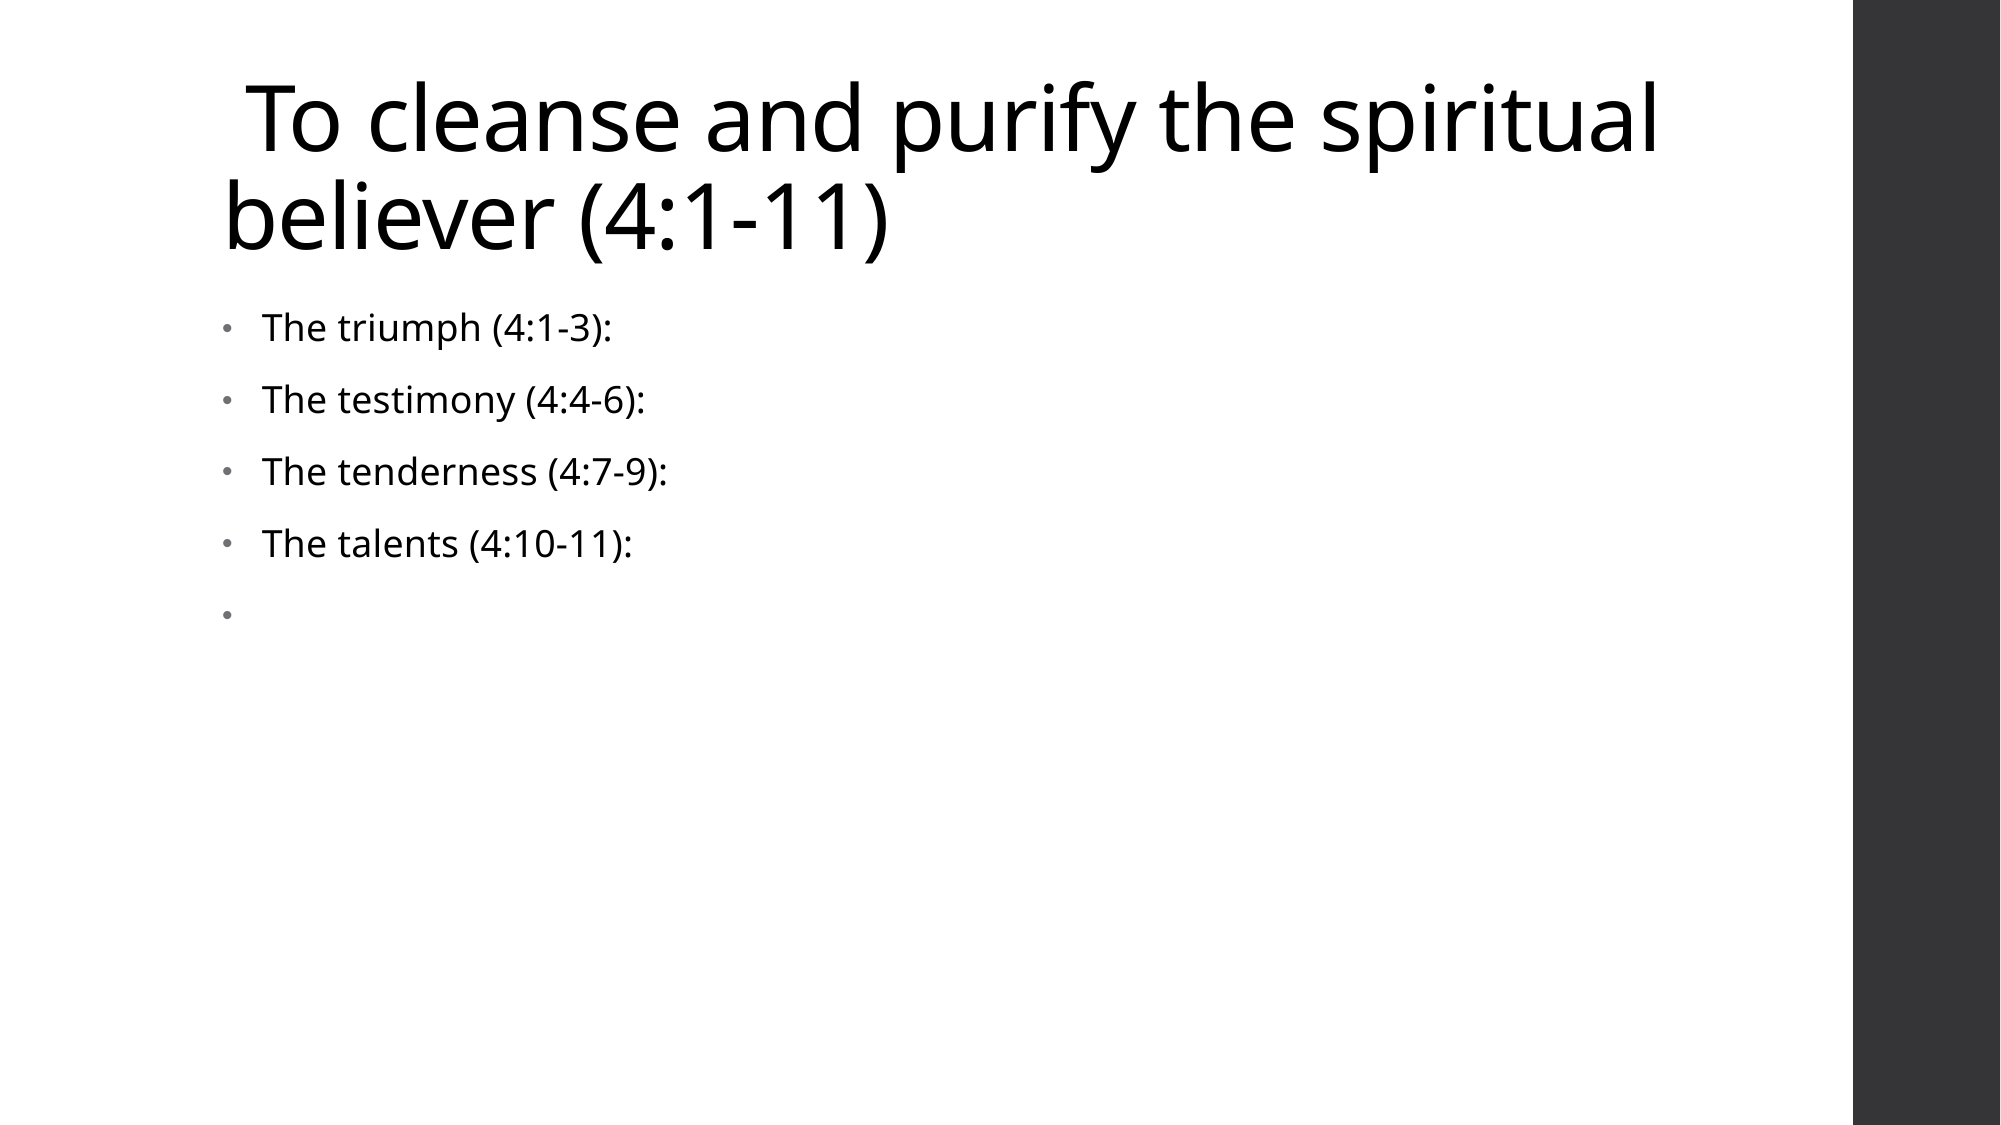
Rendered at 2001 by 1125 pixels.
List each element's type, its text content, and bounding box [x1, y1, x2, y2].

title To cleanse and purify the spiritual believer (4:1-11) [206, 60, 1797, 278]
list The triumph (4:1-3): The testimony (4:4-6): The tenderness (4:7-9): The talents (4:10-11): [206, 299, 1617, 1014]
